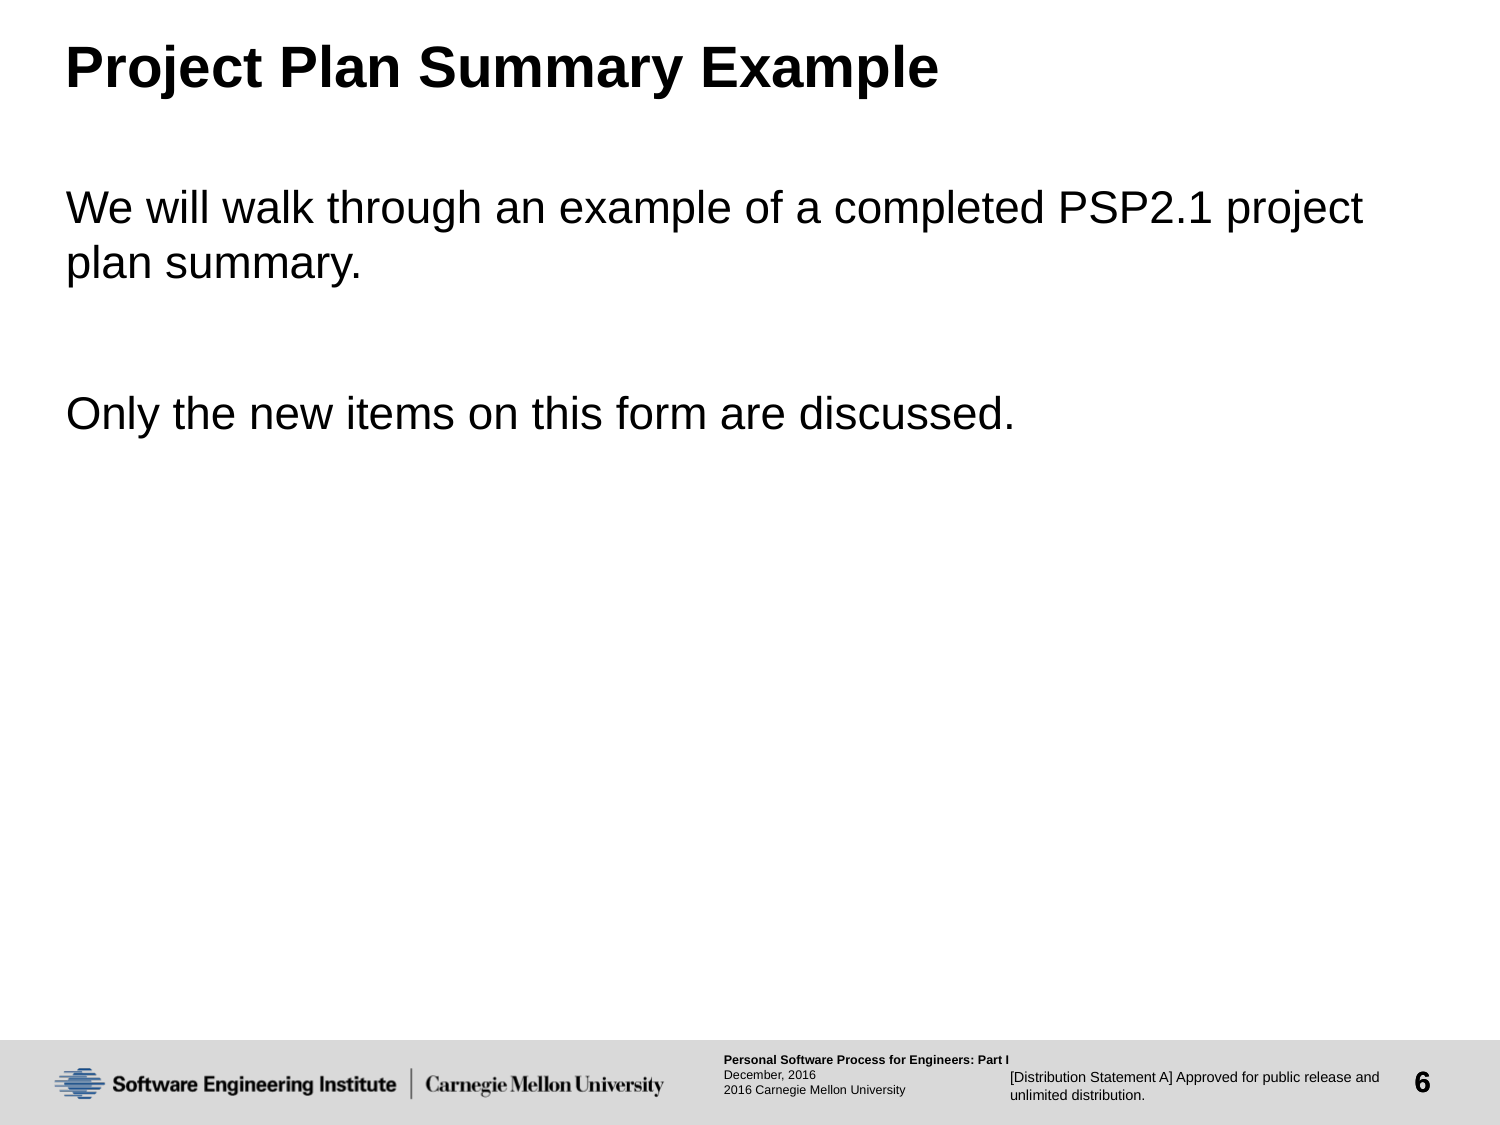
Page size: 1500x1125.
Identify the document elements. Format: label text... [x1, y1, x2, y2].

list We will walk through an example of a completed PSP2.1 project plan summary. Only the new items on this form are discussed. [65, 177, 1431, 1000]
picture [46, 1061, 673, 1104]
title Project Plan Summary Example [65, 37, 1313, 148]
